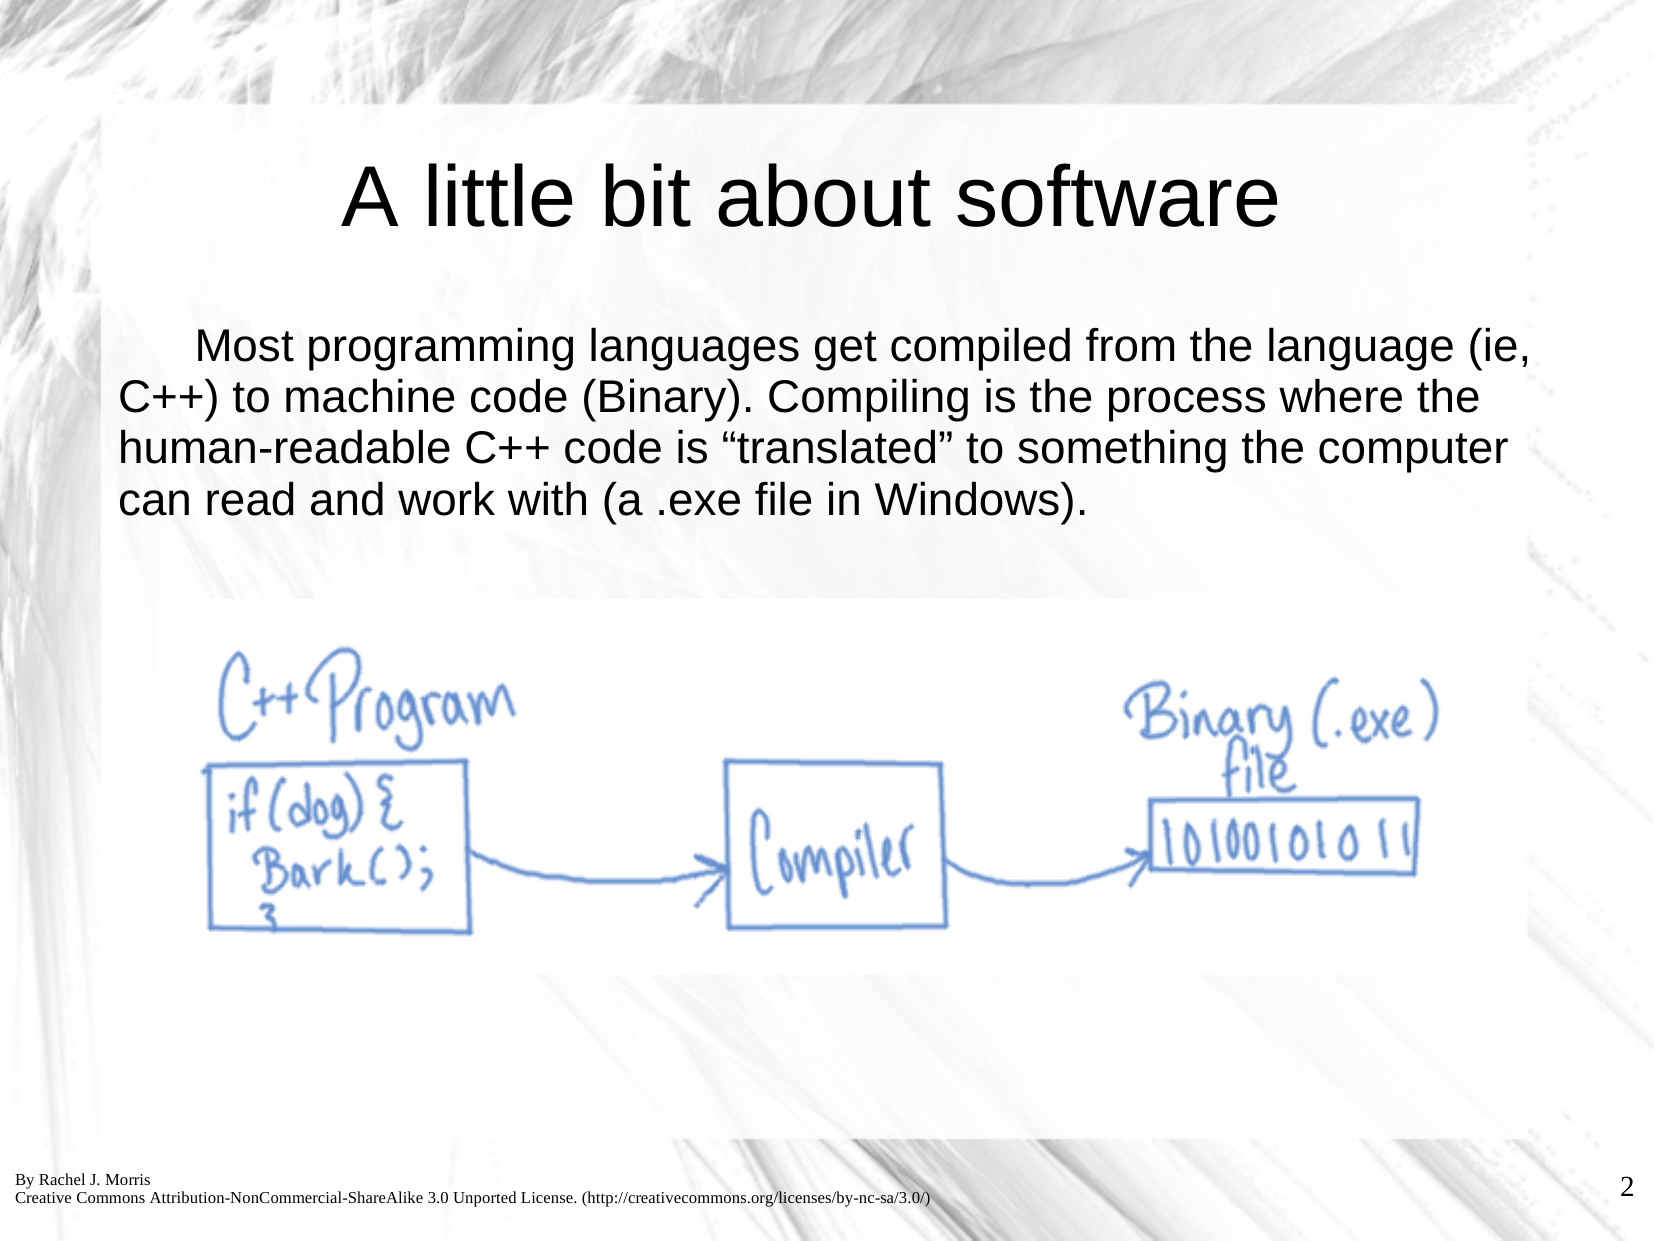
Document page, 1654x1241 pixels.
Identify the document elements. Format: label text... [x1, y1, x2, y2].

title A little bit about software [118, 112, 1506, 281]
picture [0, 0, 1654, 1241]
list Most programming languages get compiled from the language (ie, C++) to machine code (Binary). Compiling is the process where the human-readable C++ code is “translated” to something the computer can read and work with (a .exe file in Windows). [118, 319, 1571, 556]
